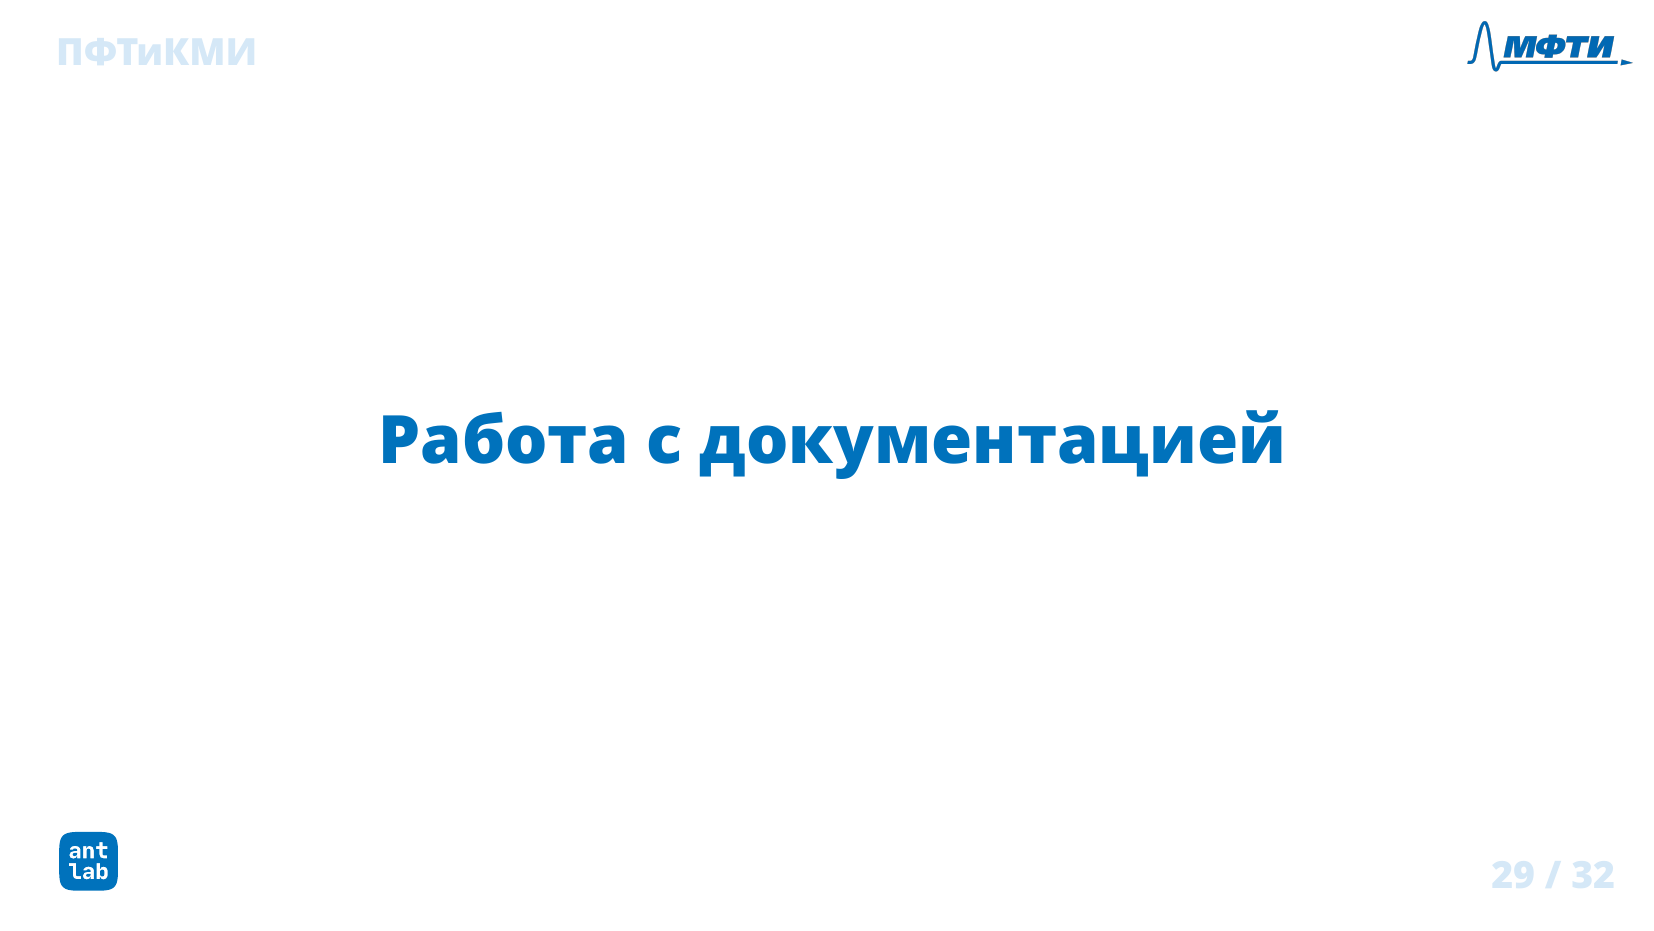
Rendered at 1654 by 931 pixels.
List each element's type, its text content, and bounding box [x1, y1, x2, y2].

picture [1446, 0, 1654, 93]
title Работа с документацией [88, 359, 1577, 515]
